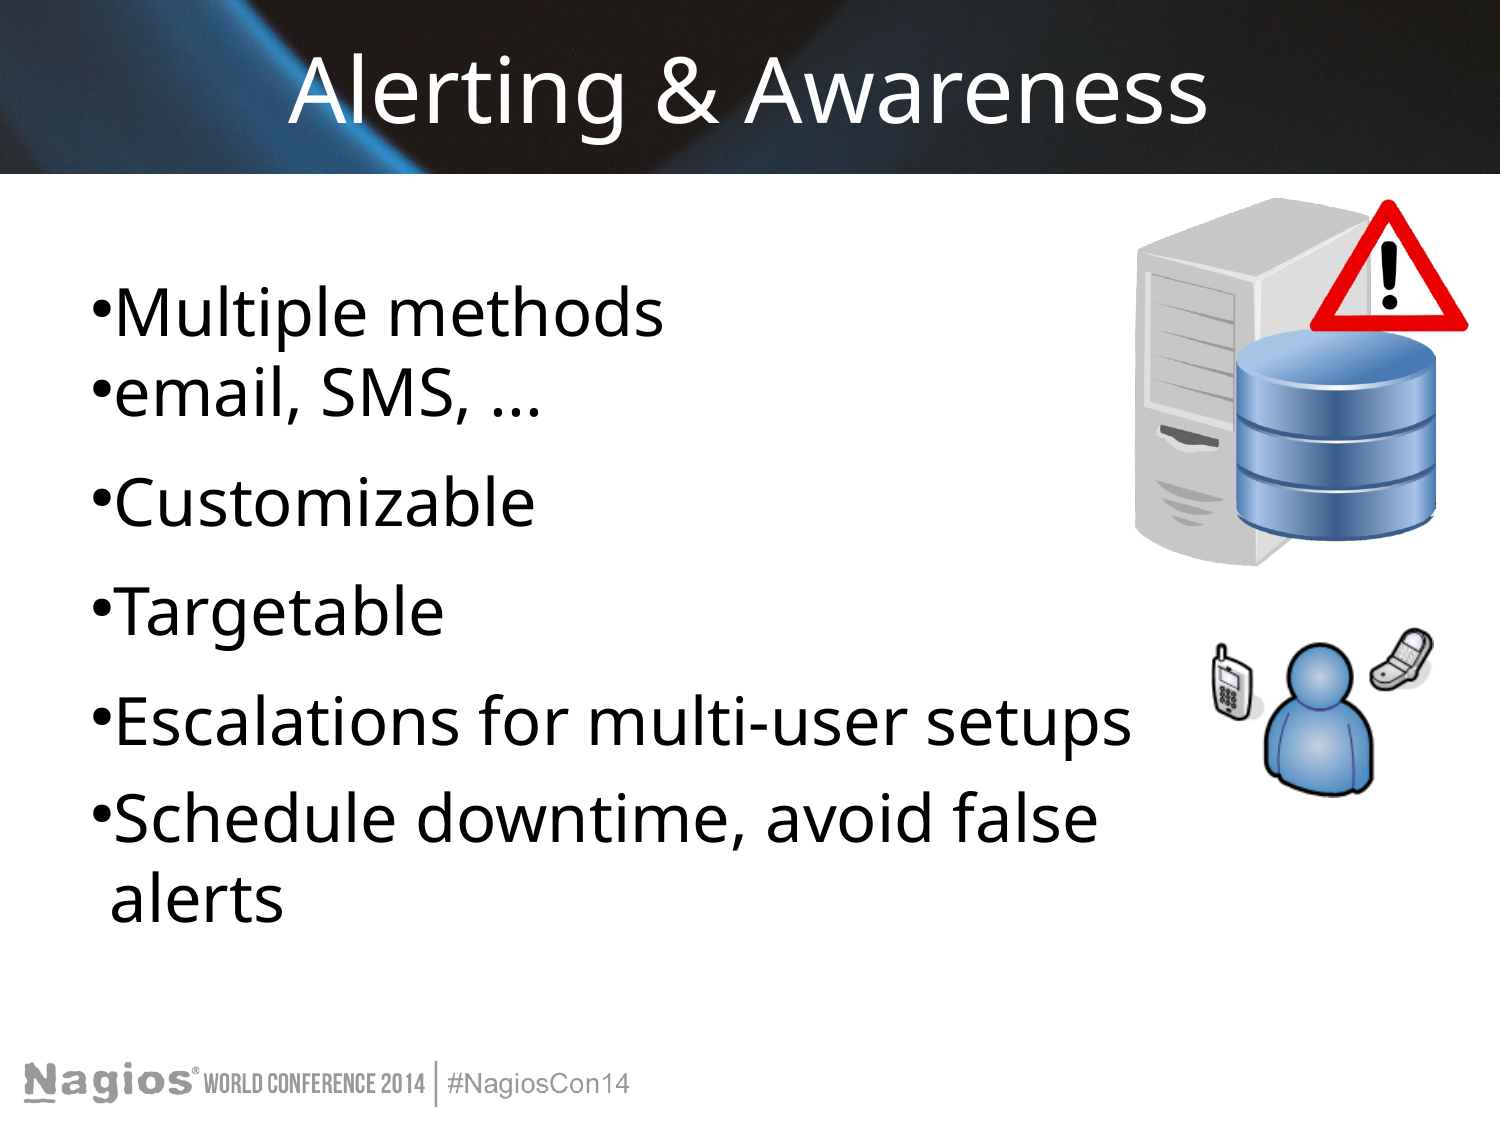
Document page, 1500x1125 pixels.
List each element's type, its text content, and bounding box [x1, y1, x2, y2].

list Multiple methods email, SMS, ... Customizable Targetable Escalations for multi-user setups Schedule downtime, avoid false alerts [75, 262, 1276, 976]
picture [1276, 627, 1434, 798]
title Alerting & Awareness [75, 0, 1426, 174]
picture [1096, 195, 1471, 569]
